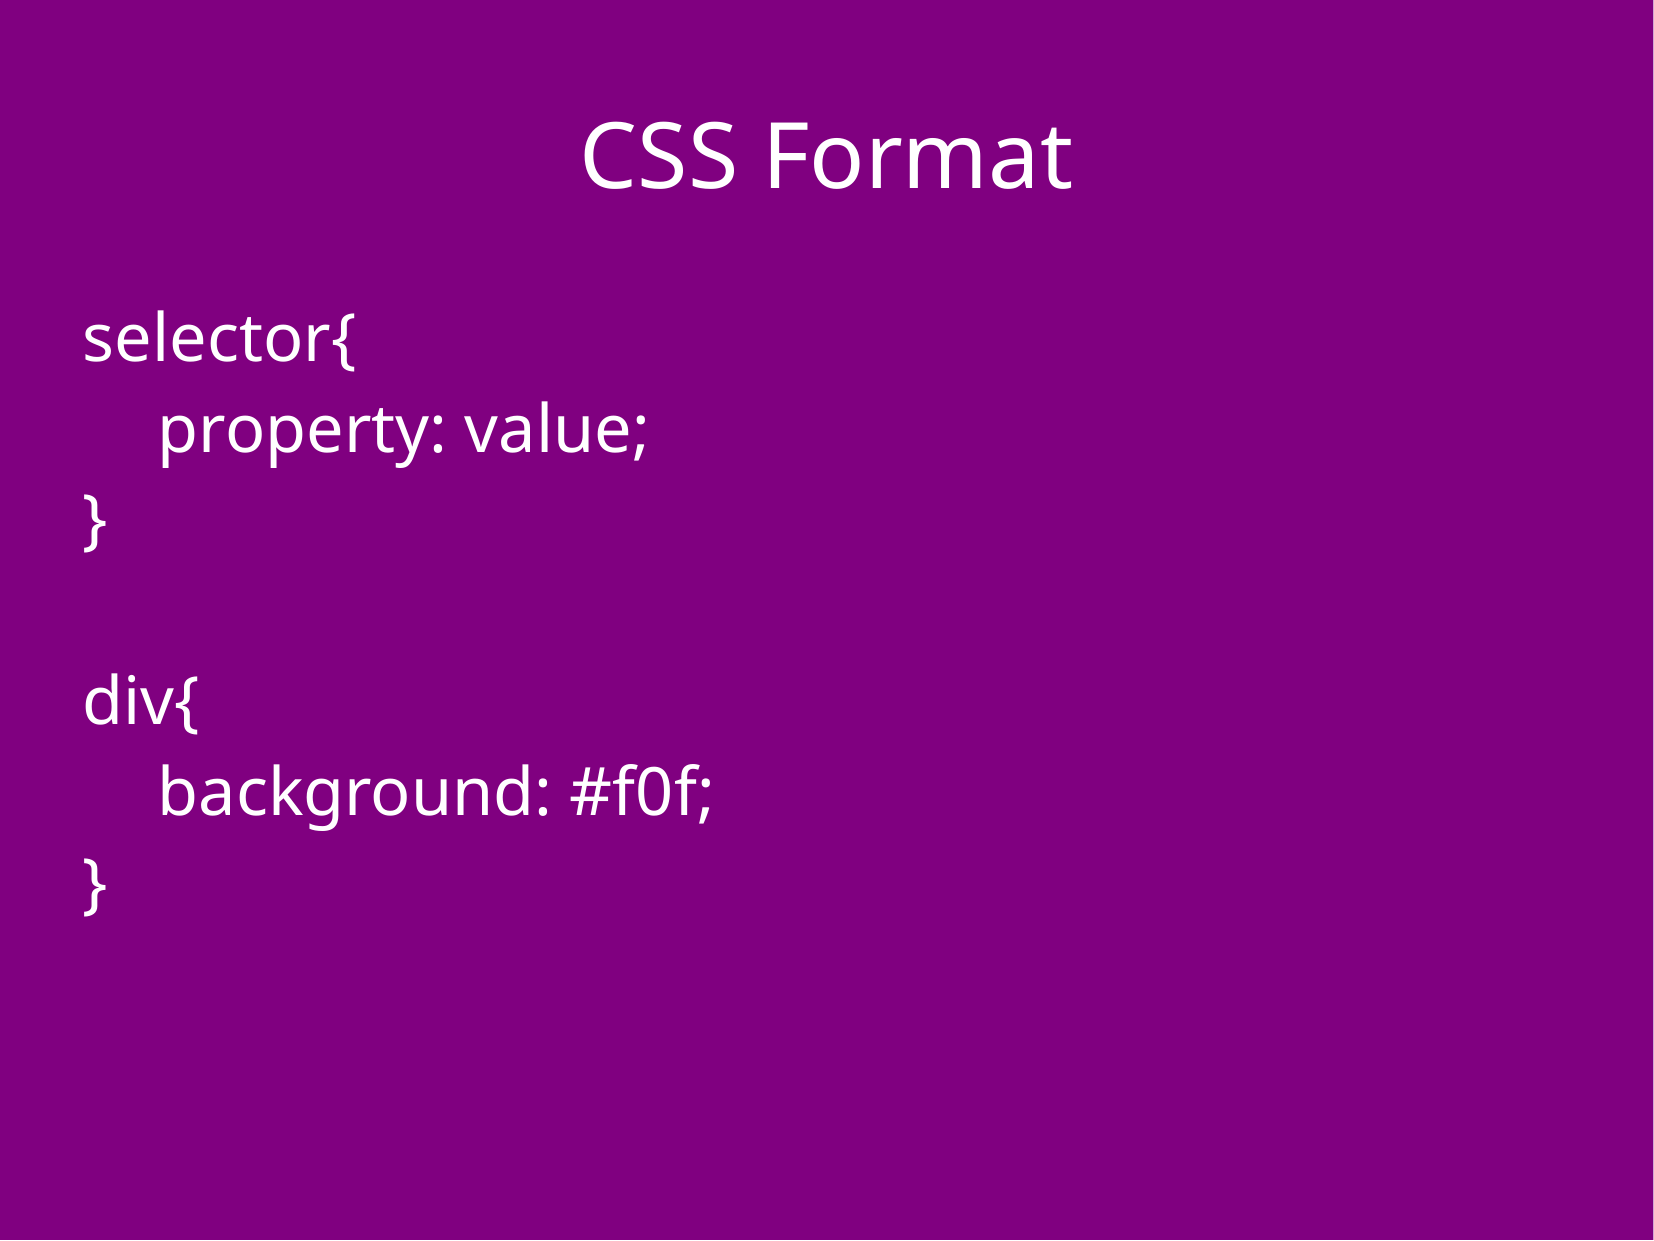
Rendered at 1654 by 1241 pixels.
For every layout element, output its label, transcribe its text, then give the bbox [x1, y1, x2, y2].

title CSS Format [82, 49, 1571, 257]
subtitle selector{ property: value; } div{ background: #f0f; } [82, 290, 1571, 1109]
